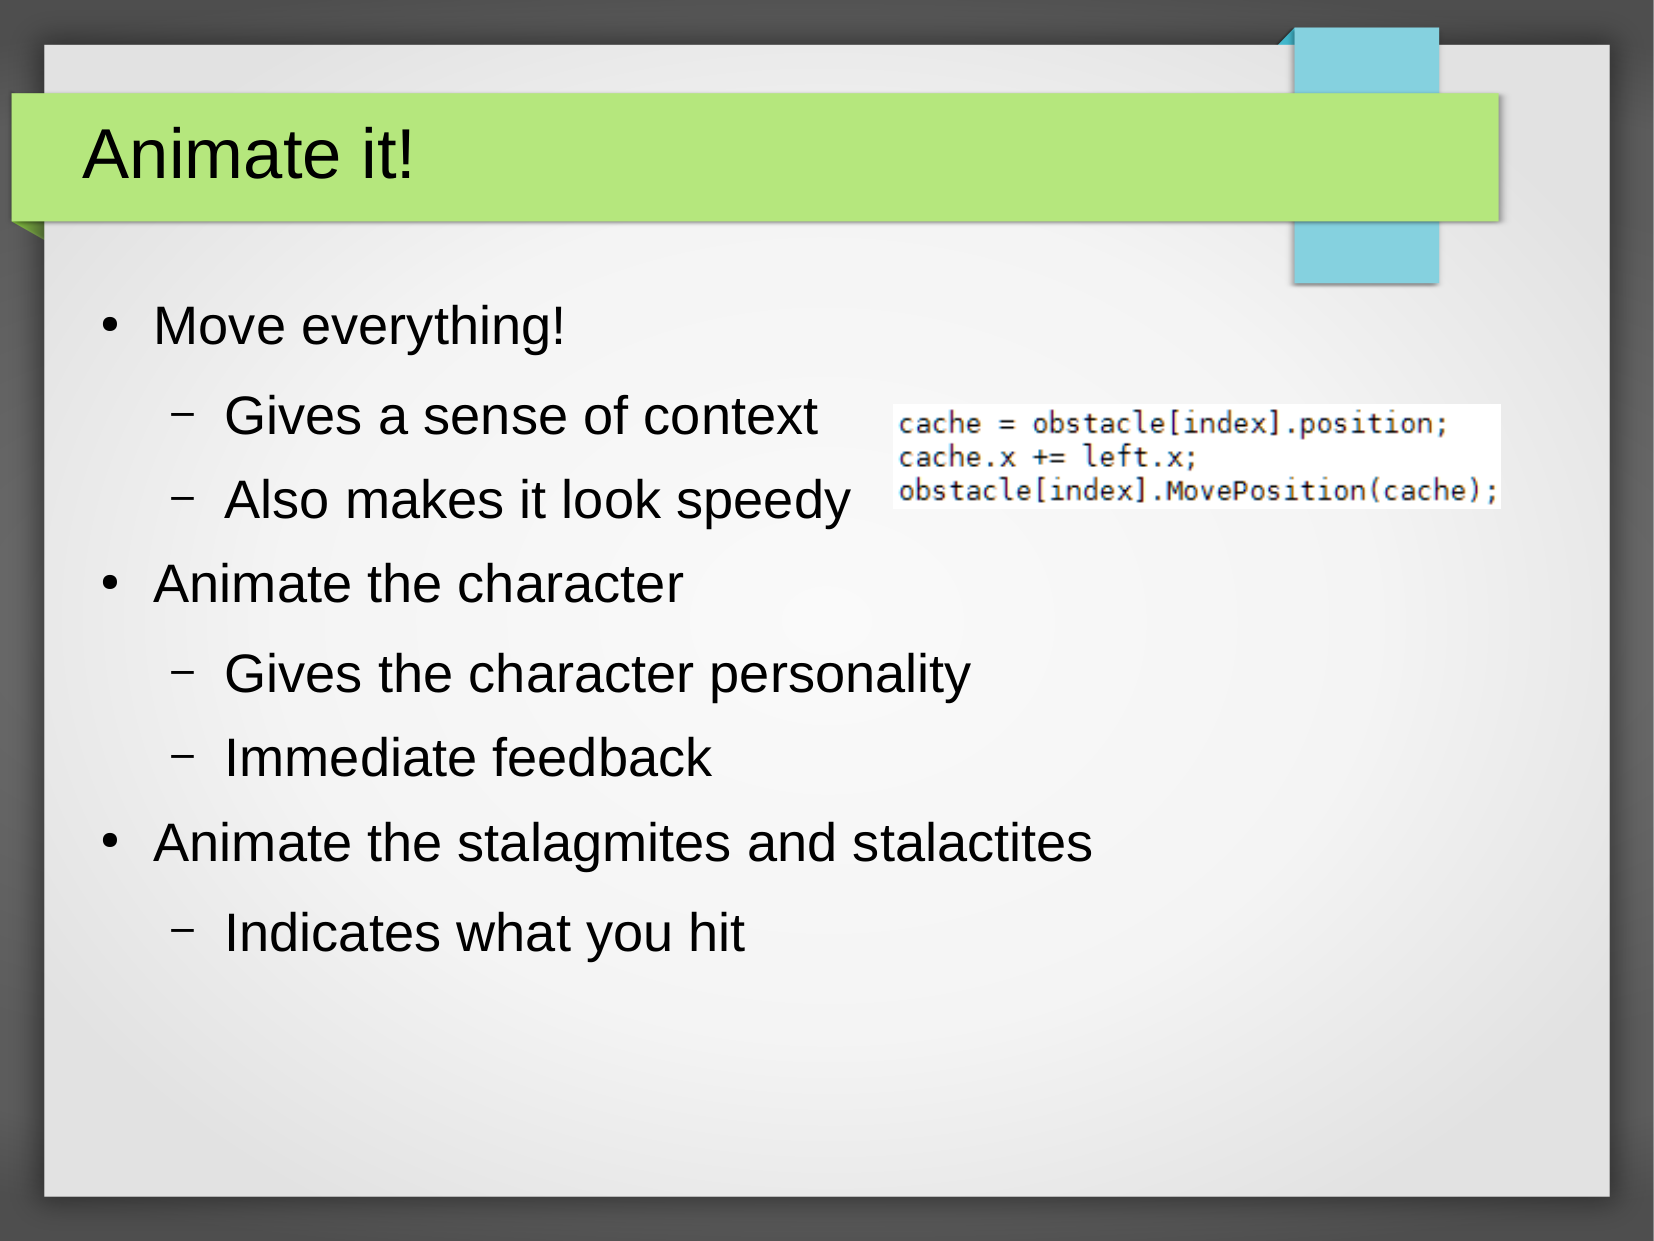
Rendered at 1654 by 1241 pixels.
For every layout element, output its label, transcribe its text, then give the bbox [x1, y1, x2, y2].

picture [0, 0, 1654, 1241]
list Move everything! Gives a sense of context Also makes it look speedy Animate the character Gives the character personality Immediate feedback Animate the stalagmites and stalactites Indicates what you hit [82, 295, 1486, 1156]
title Animate it! [82, 94, 1264, 213]
